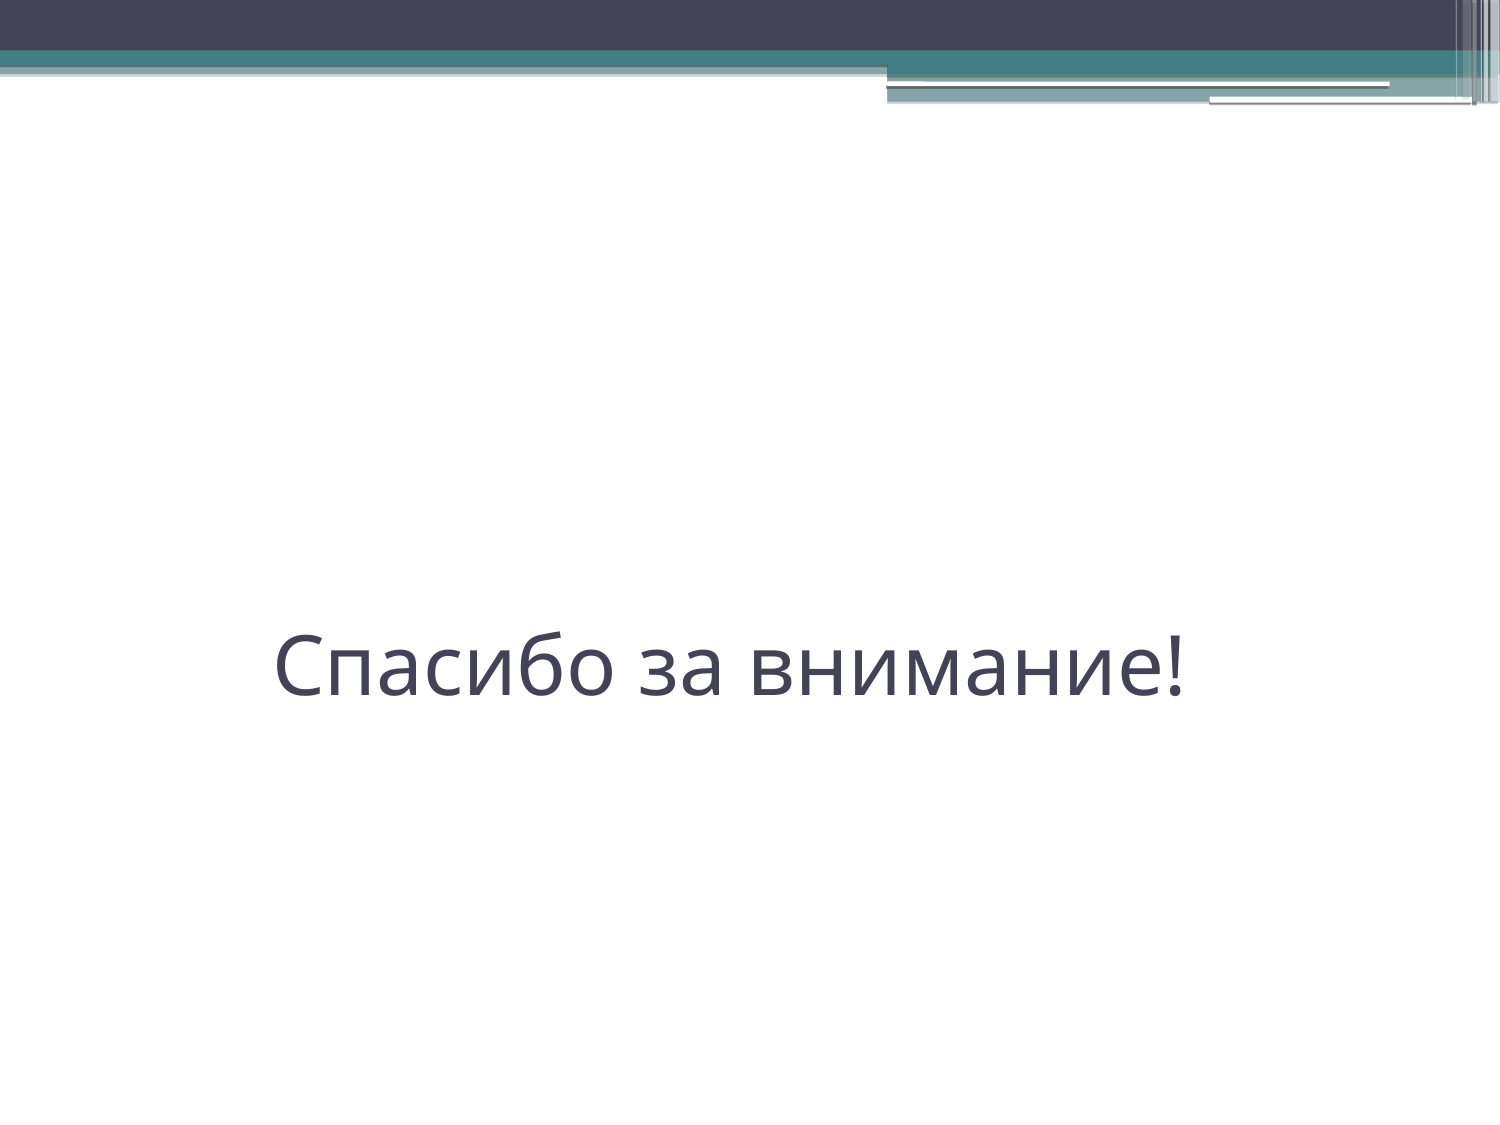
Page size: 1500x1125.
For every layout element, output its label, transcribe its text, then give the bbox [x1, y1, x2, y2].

title Спасибо за внимание! [257, 574, 1500, 750]
